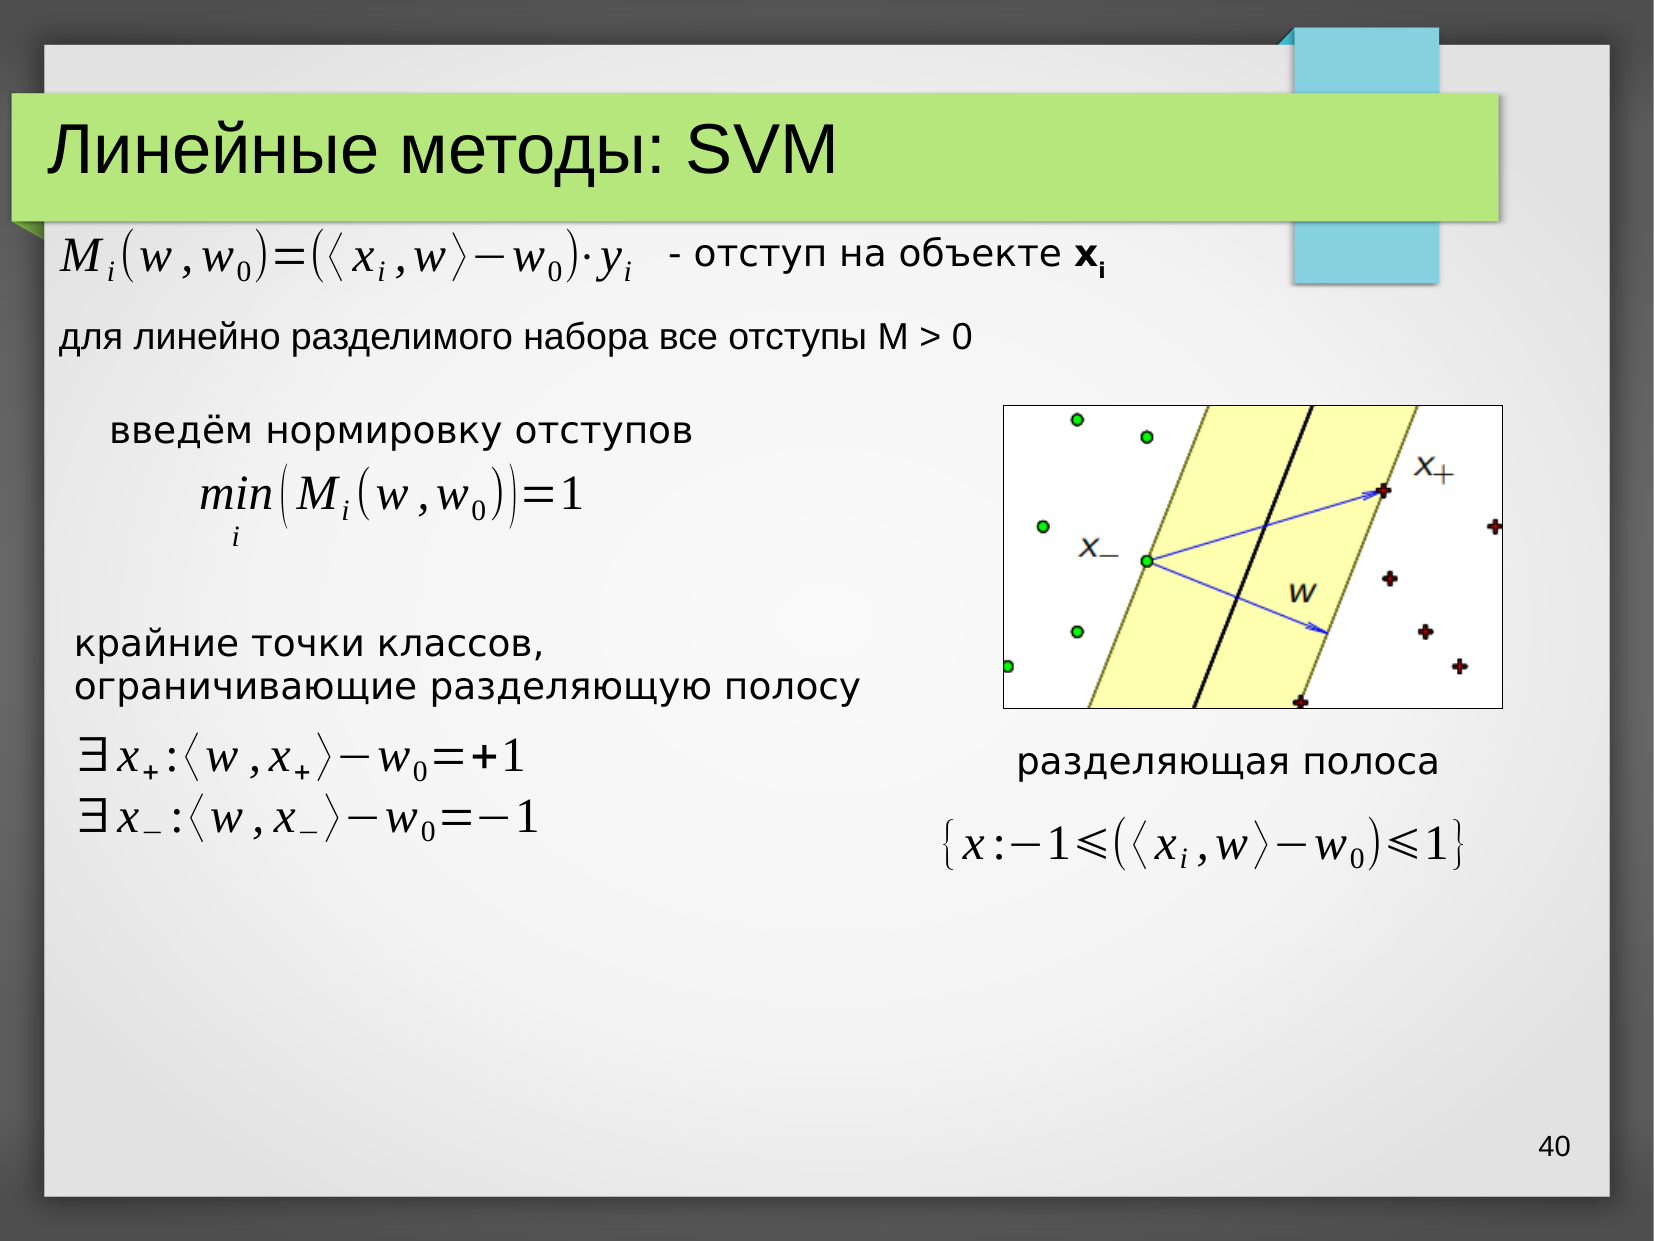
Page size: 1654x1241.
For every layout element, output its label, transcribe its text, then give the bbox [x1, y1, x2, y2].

chart [191, 461, 591, 556]
text_box введём нормировку отступов [94, 401, 721, 461]
text_box - отступ на объекте xi [653, 224, 1146, 292]
chart [935, 814, 1477, 880]
chart [51, 227, 639, 292]
title Линейные методы: SVM [47, 109, 1501, 189]
text_box для линейно разделимого набора все отступы M > 0 [59, 307, 981, 367]
chart [70, 730, 546, 852]
picture [0, 0, 1654, 1241]
text_box разделяющая полоса [933, 732, 1524, 791]
text_box крайние точки классов, ограничивающие разделяющую полосу [59, 614, 910, 717]
